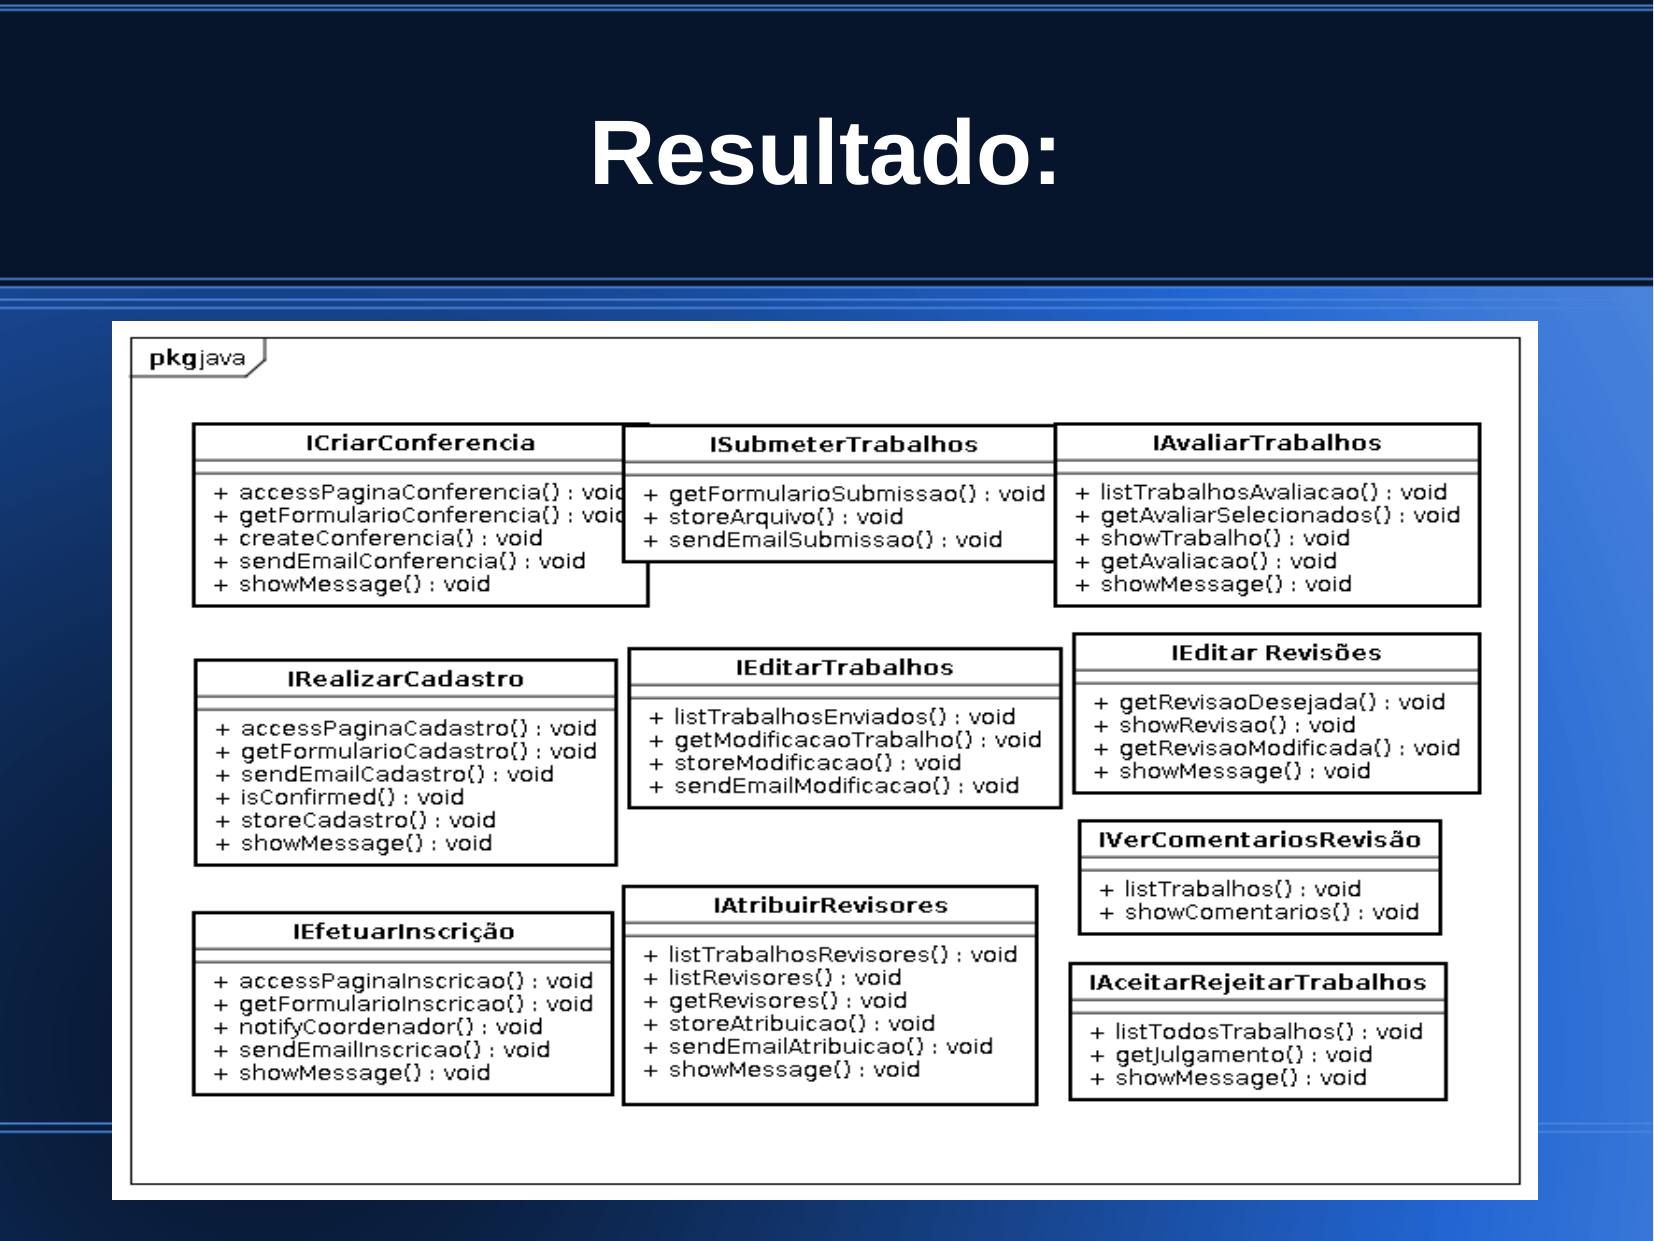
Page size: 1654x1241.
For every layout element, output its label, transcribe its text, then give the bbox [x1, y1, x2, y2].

picture [0, 0, 1654, 1241]
title Resultado: [82, 49, 1571, 257]
